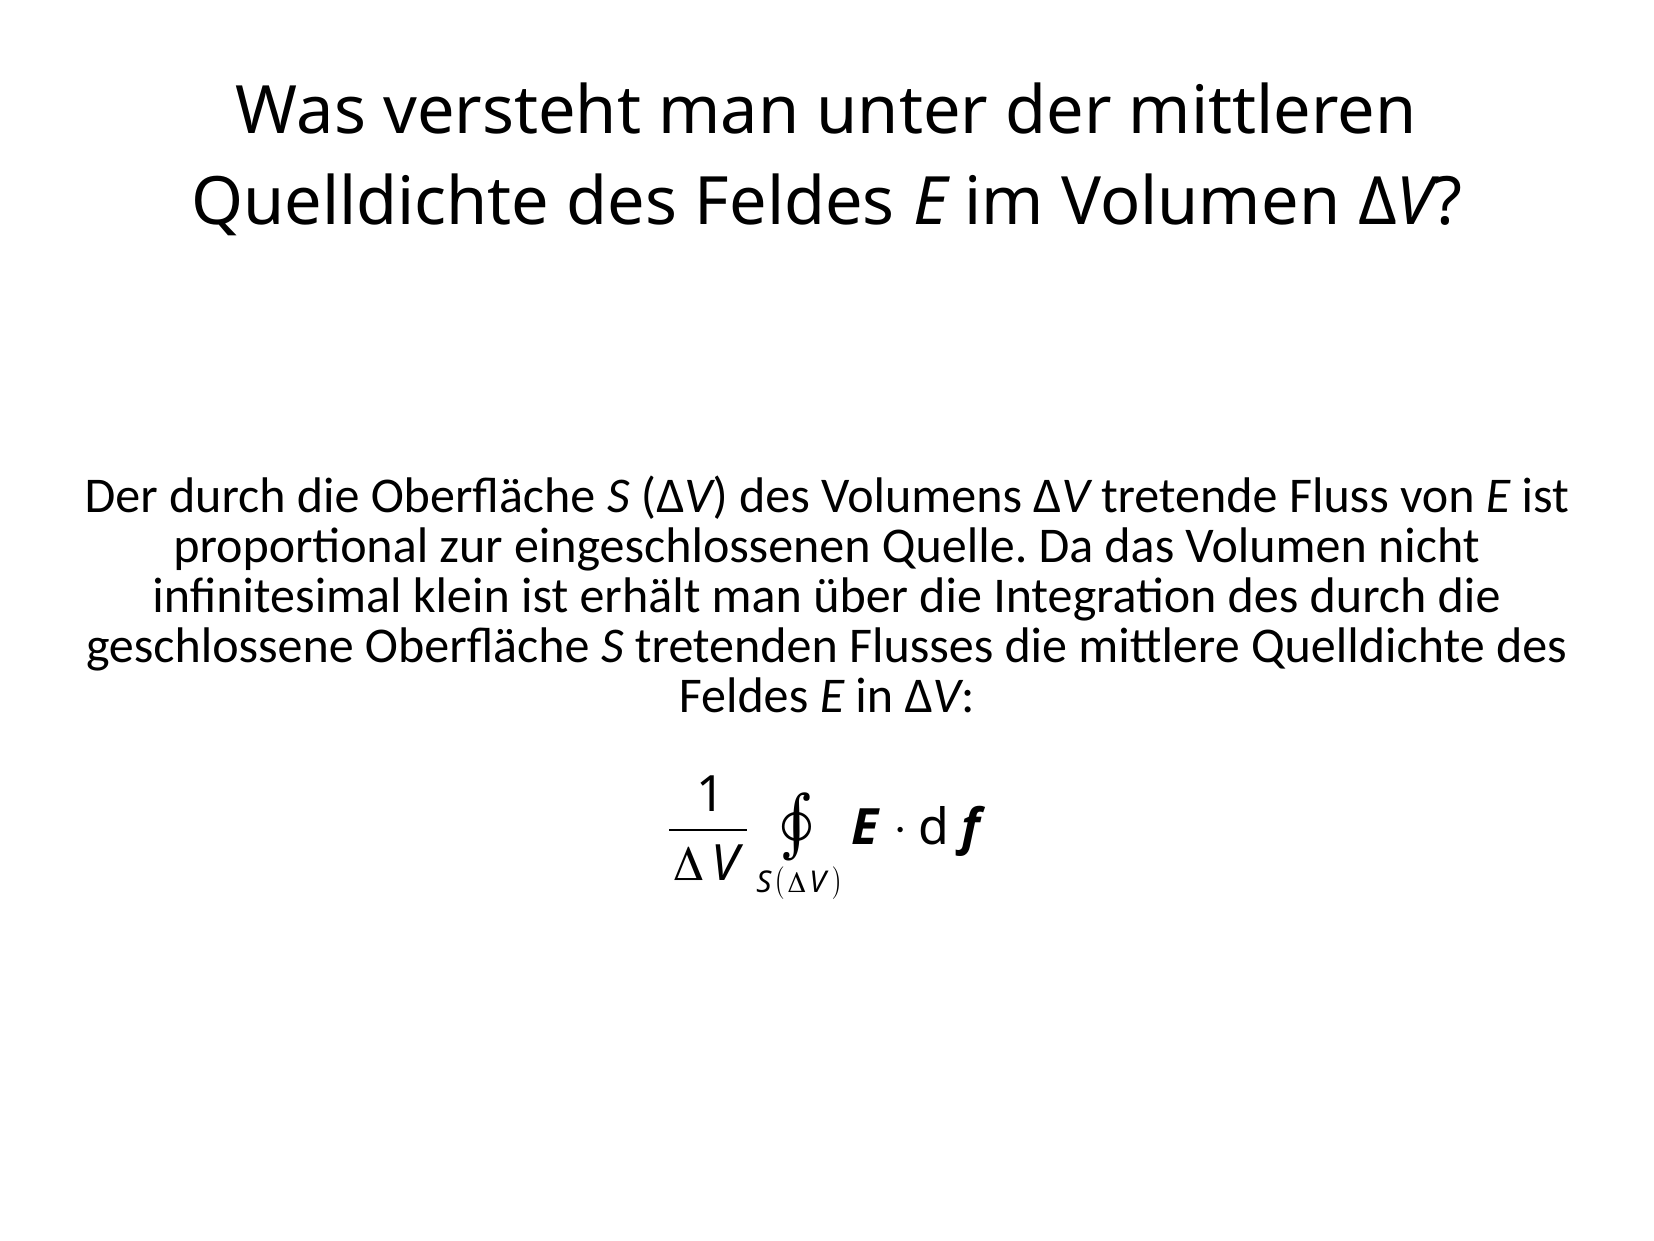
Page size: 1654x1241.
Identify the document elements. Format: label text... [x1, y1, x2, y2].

title Was versteht man unter der mittleren Quelldichte des Feldes E im Volumen ΔV? [82, 49, 1571, 257]
chart [660, 764, 993, 901]
subtitle Der durch die Oberfläche S (ΔV) des Volumens ΔV tretende Fluss von E ist proportional zur eingeschlossenen Quelle. Da das Volumen nicht infinitesimal klein ist erhält man über die Integration des durch die geschlossene Oberfläche S tretenden Flusses die mittlere Quelldichte des Feldes E in ΔV: [82, 290, 1571, 1010]
